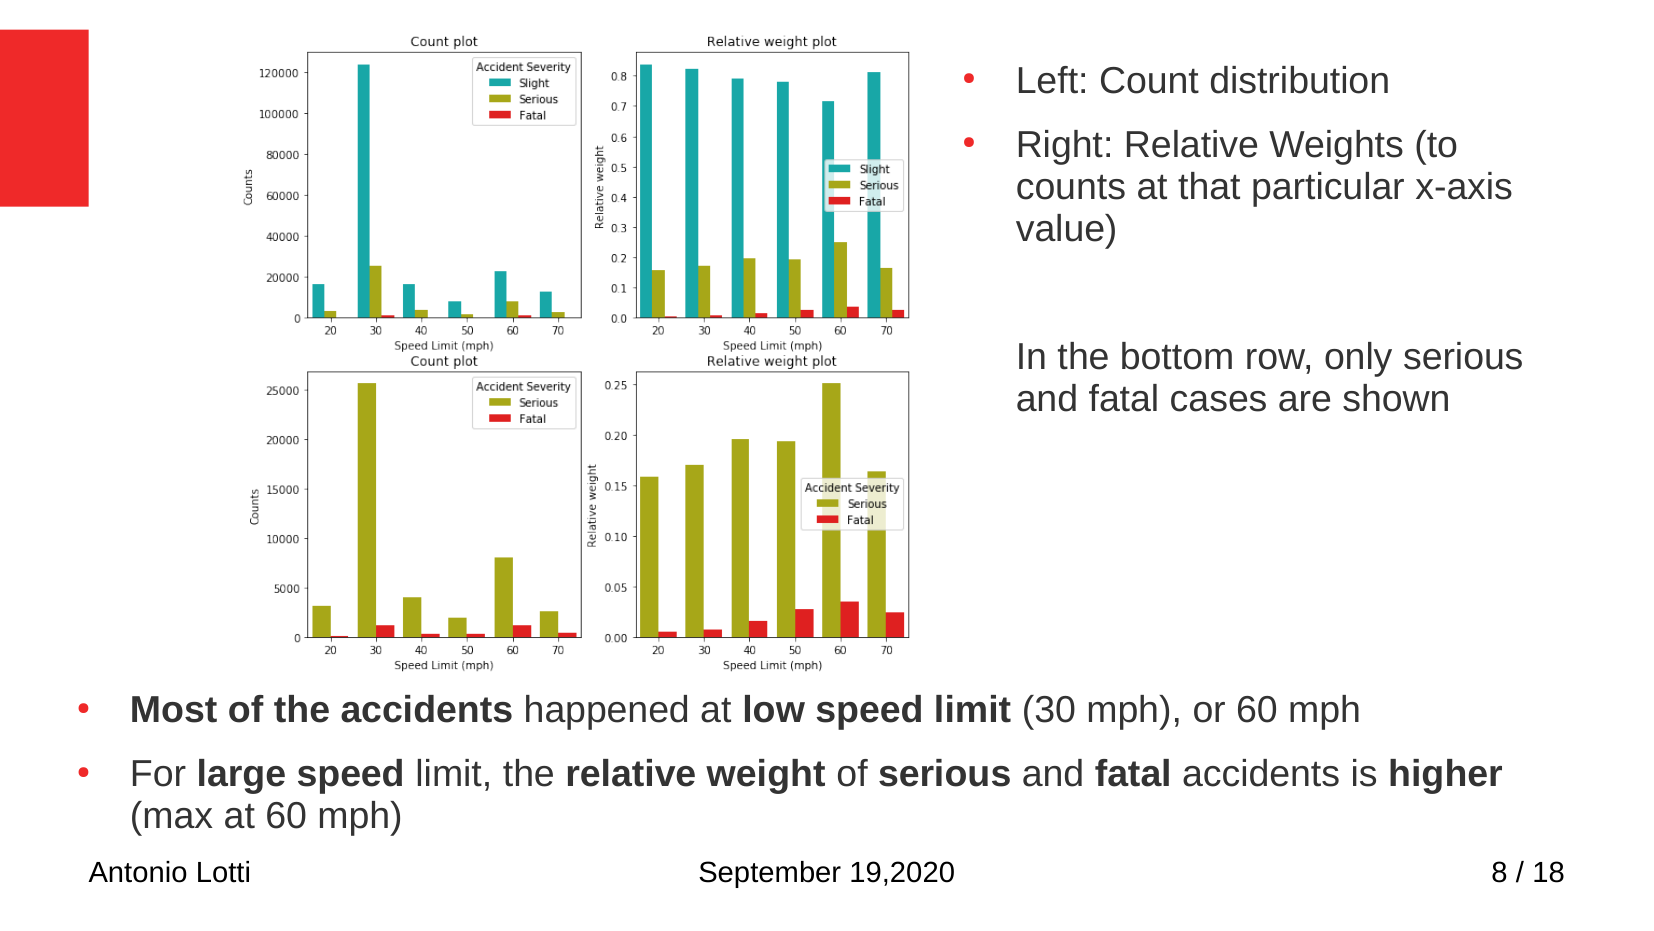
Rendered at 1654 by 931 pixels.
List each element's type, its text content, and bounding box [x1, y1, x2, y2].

list Most of the accidents happened at low speed limit (30 mph), or 60 mph For large speed limit, the relative weight of serious and fatal accidents is higher (max at 60 mph) [59, 688, 1536, 815]
picture [236, 28, 916, 678]
list Left: Count distribution Right: Relative Weights (to counts at that particular x-axis value) In the bottom row, only serious and fatal cases are shown [944, 59, 1565, 245]
